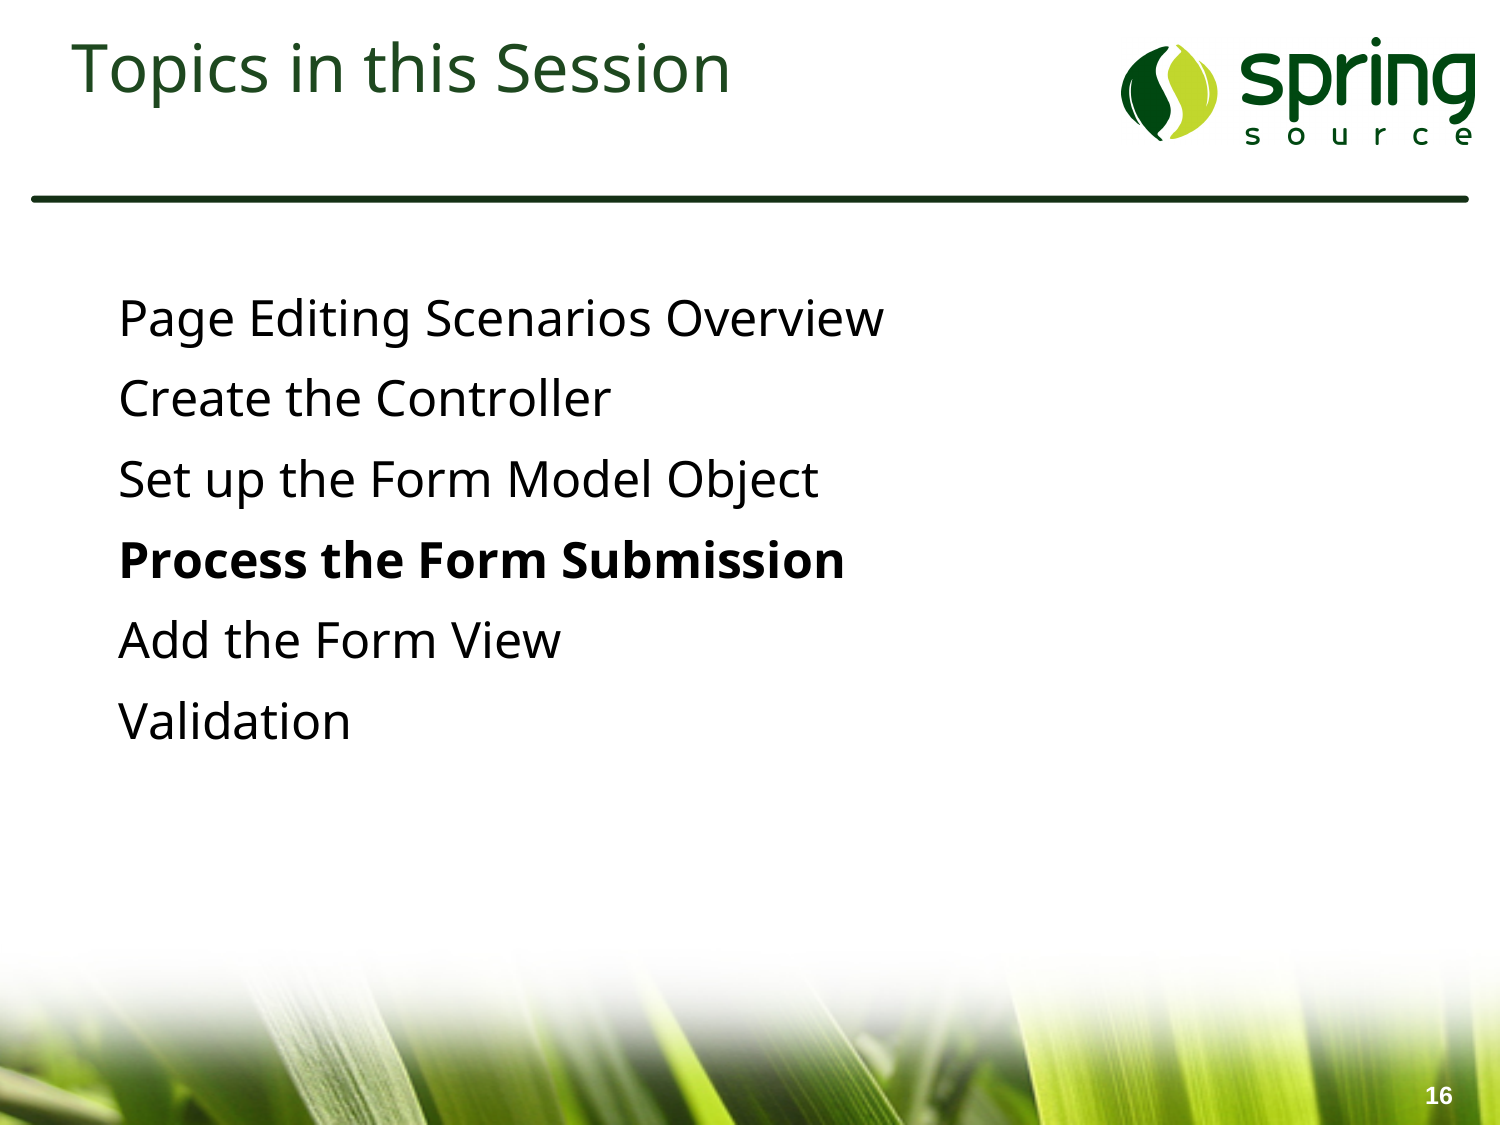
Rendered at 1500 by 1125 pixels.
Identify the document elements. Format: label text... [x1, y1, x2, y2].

picture [0, 944, 1500, 1125]
picture [1121, 37, 1475, 145]
title Topics in this Session [56, 13, 1089, 176]
list Page Editing Scenarios Overview Create the Controller Set up the Form Model Object Process the Form Submission Add the Form View Validation [103, 275, 1394, 938]
